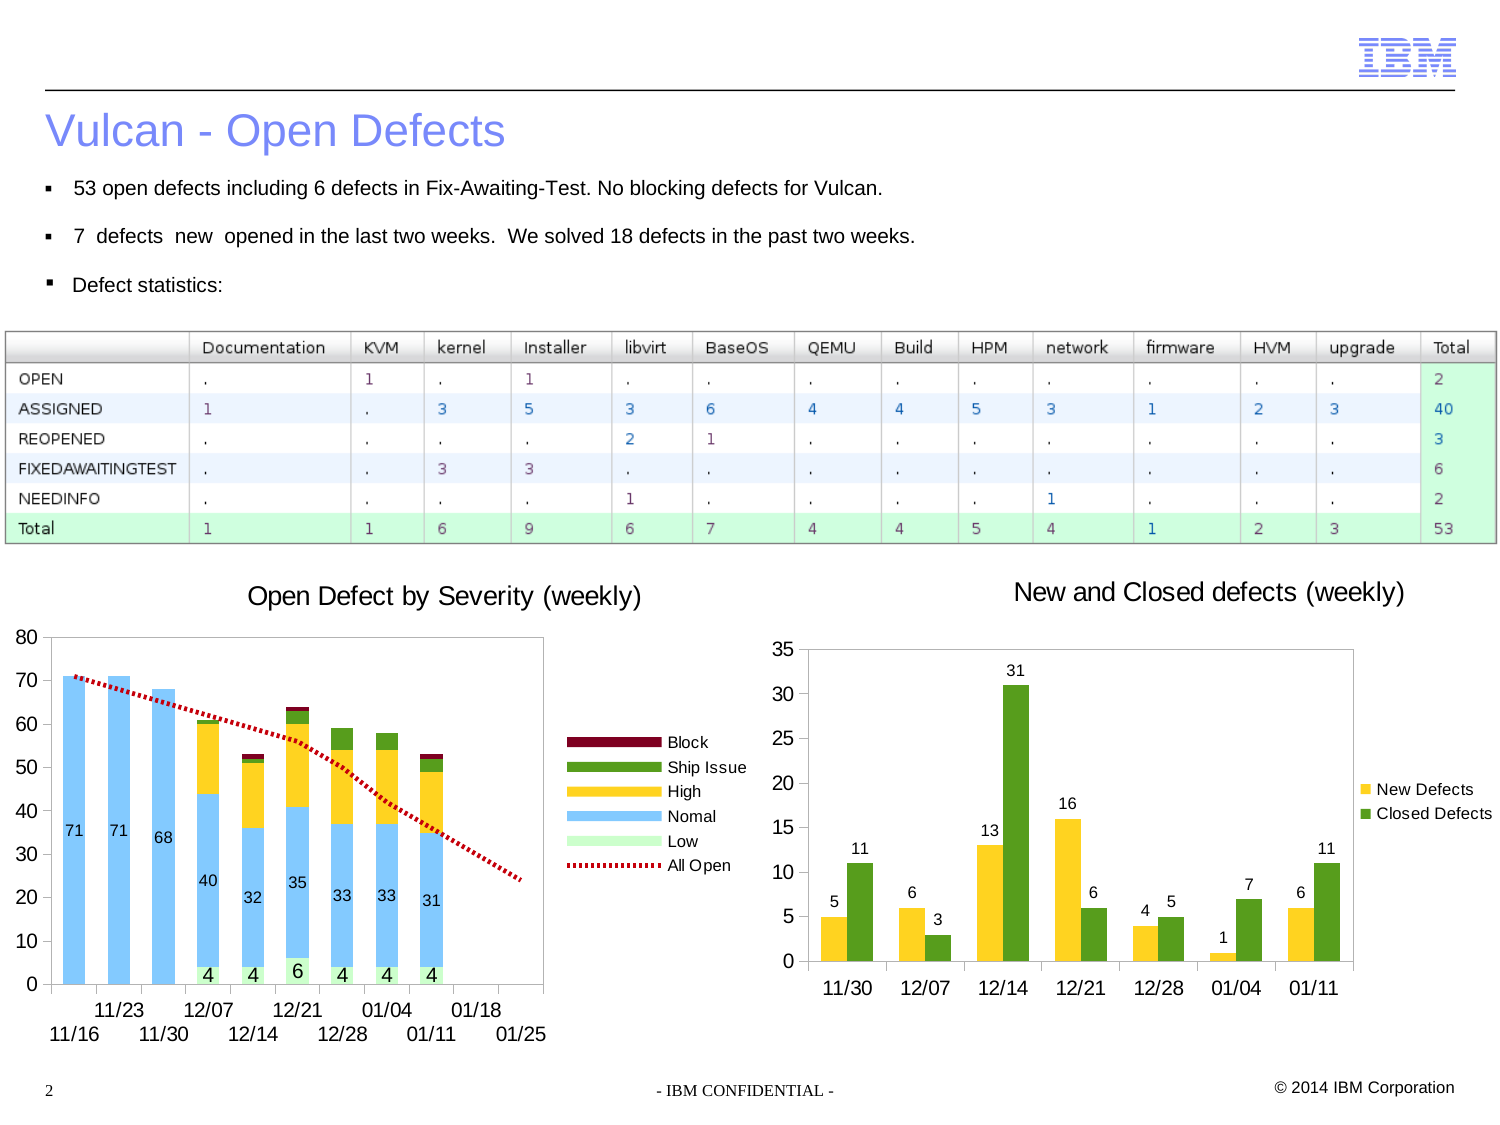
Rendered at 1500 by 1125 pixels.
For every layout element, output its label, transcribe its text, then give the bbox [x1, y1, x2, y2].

picture [1359, 37, 1456, 77]
title Vulcan - Open Defects [30, 97, 1456, 203]
list 53 open defects including 6 defects in Fix-Awaiting-Test. No blocking defects for Vulcan. 7 defects new opened in the last two weeks. We solved 18 defects in the past two weeks. Defect statistics: [30, 169, 1430, 326]
chart [0, 551, 1500, 1057]
picture [0, 326, 1500, 548]
